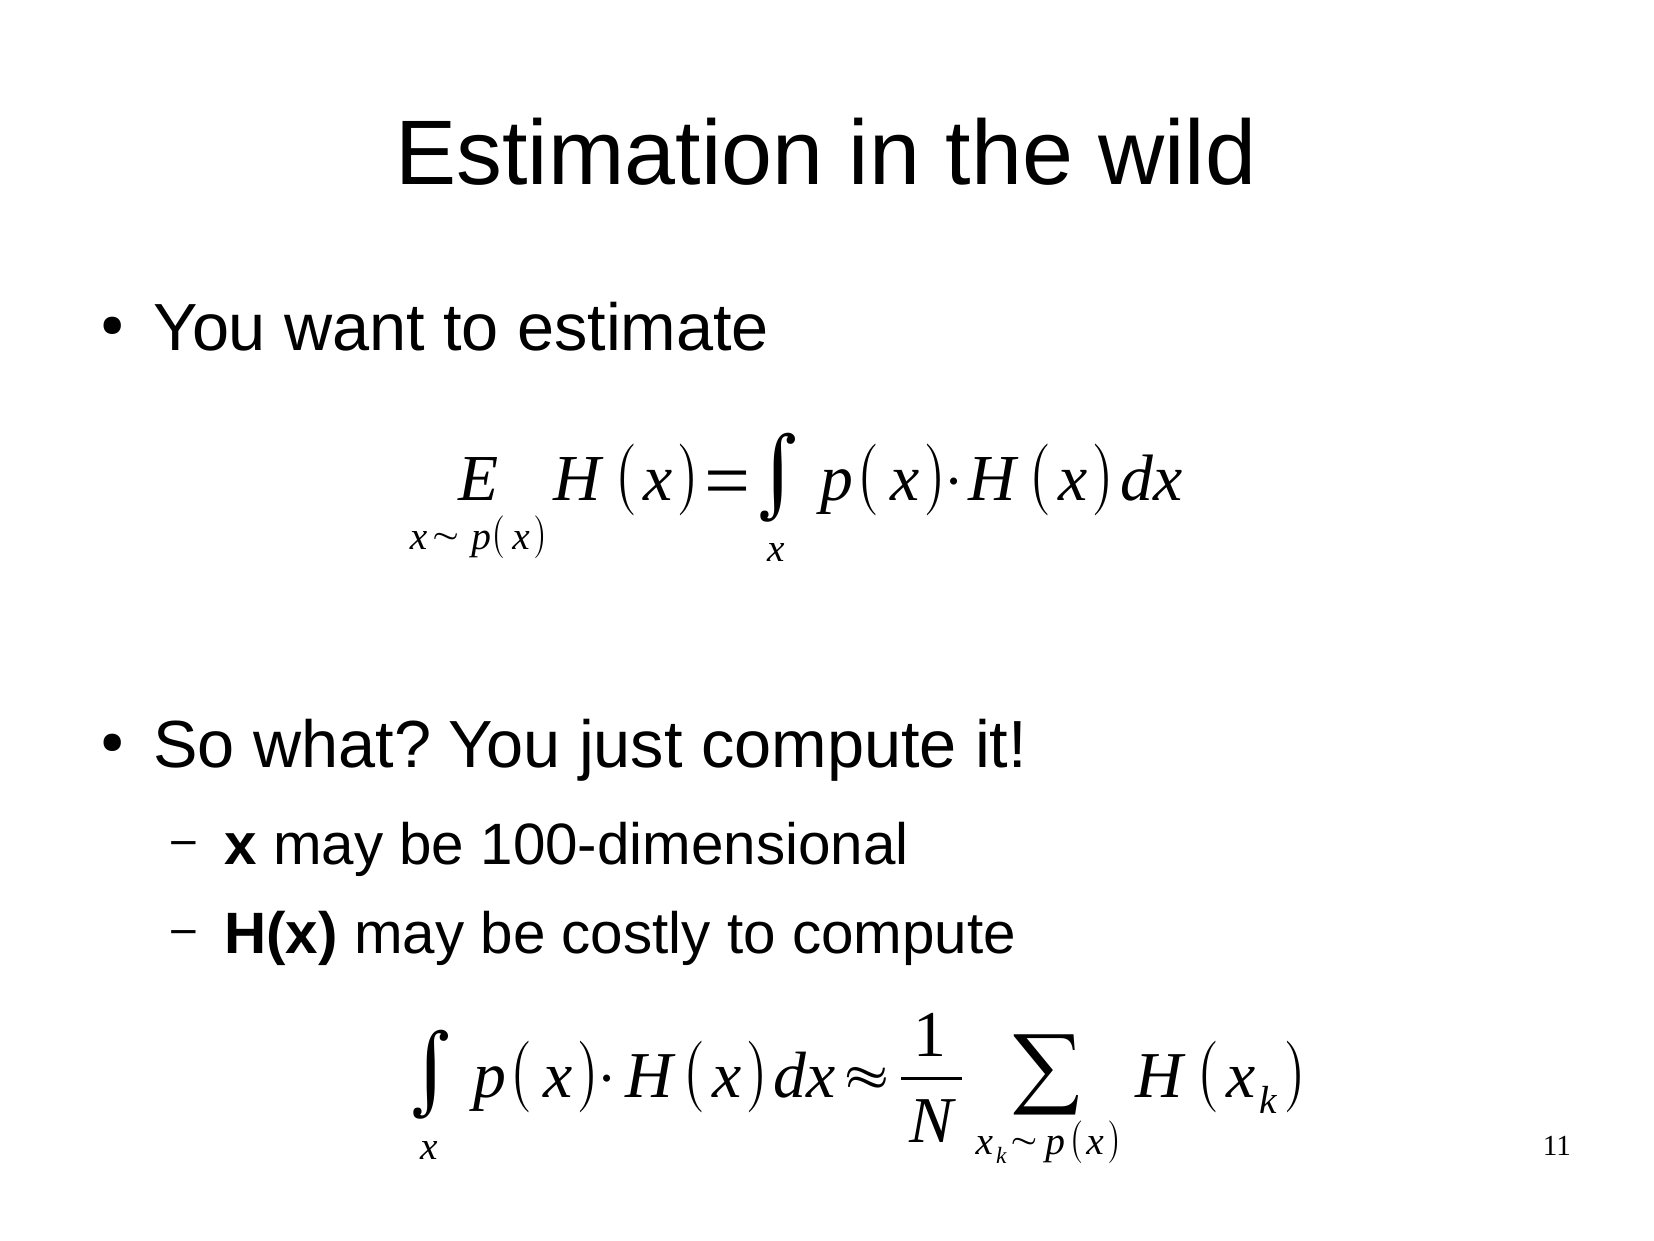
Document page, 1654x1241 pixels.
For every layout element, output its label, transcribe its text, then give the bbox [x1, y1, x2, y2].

list You want to estimate So what? You just compute it! x may be 100-dimensional H(x) may be costly to compute [82, 290, 1571, 1156]
title Estimation in the wild [82, 49, 1571, 257]
chart [387, 999, 1321, 1171]
chart [393, 426, 1203, 570]
